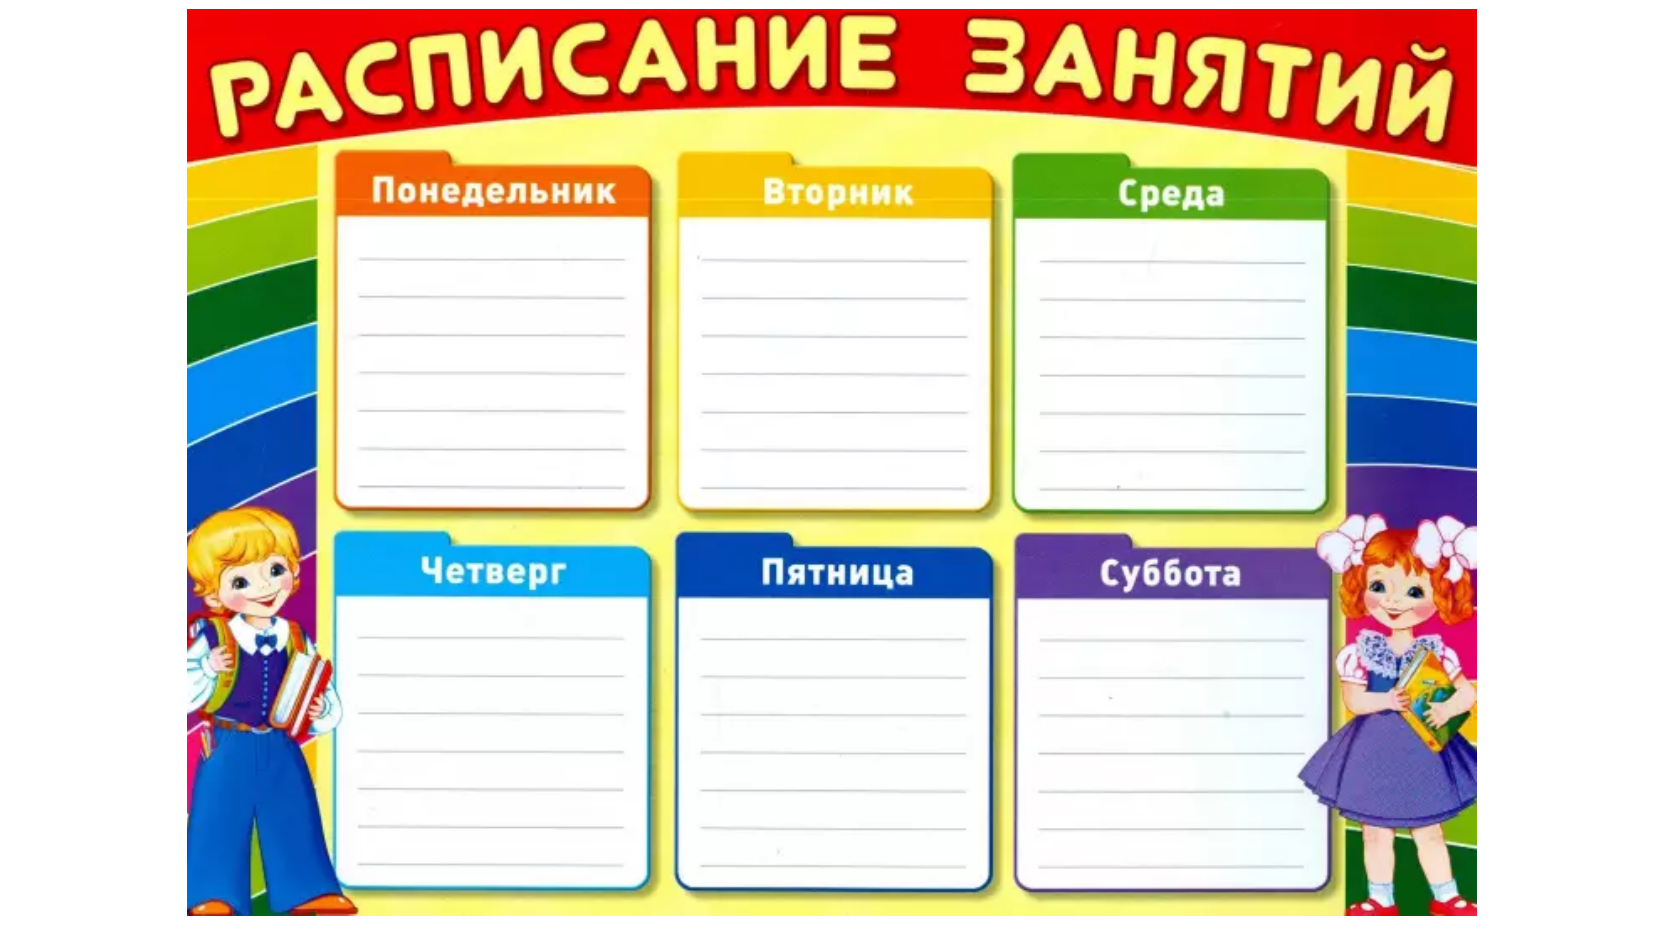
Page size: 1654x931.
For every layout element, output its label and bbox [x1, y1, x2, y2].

picture [187, 9, 1477, 916]
